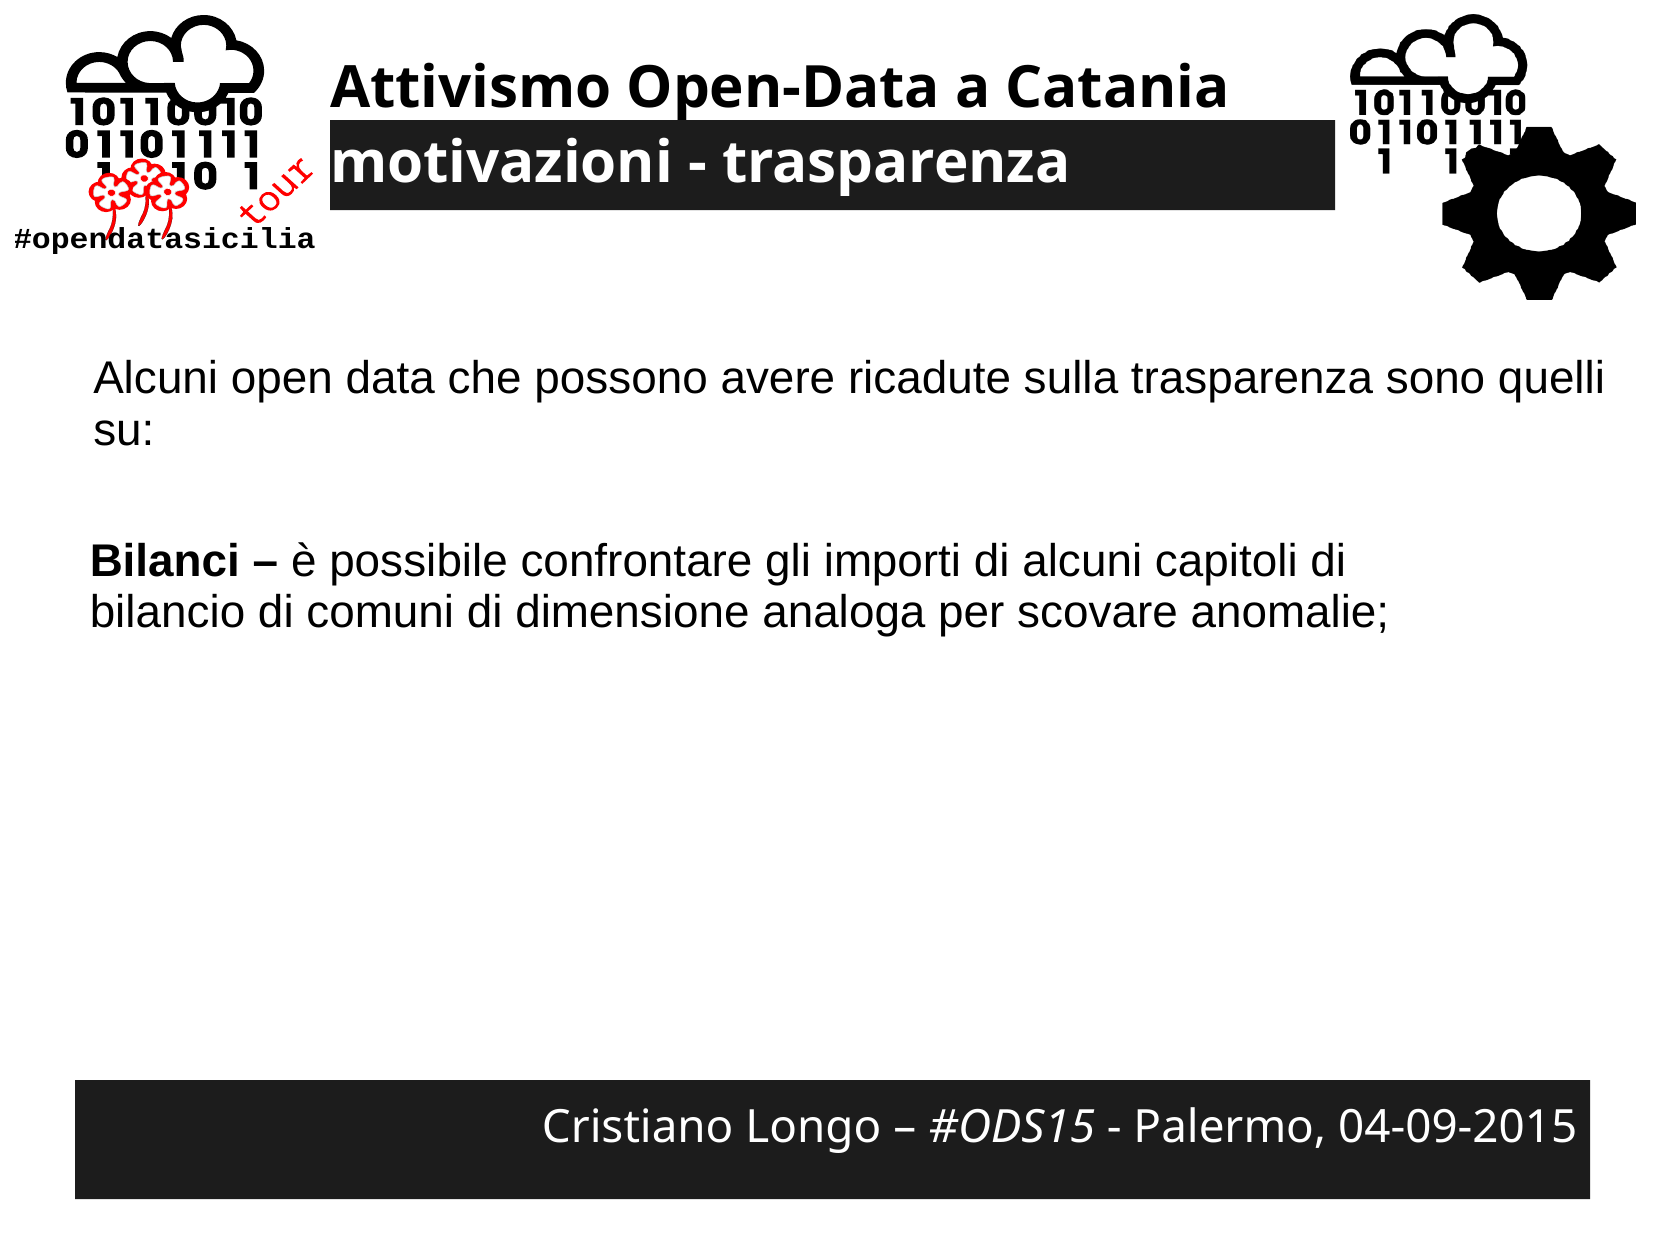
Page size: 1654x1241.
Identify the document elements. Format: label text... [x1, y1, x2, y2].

list Attivismo Open-Data a Catania [330, 45, 1321, 120]
list motivazioni - trasparenza [330, 120, 1336, 211]
picture [1350, 14, 1636, 301]
text_box Alcuni open data che possono avere ricadute sulla trasparenza sono quelli su: [78, 345, 1654, 463]
picture [15, 15, 316, 256]
list Cristiano Longo – #ODS15 - Palermo, 04-09-2015 [75, 1080, 1591, 1200]
text_box Bilanci – è possibile confrontare gli importi di alcuni capitoli di bilancio di comuni di dimensione analoga per scovare anomalie; [75, 527, 1531, 646]
